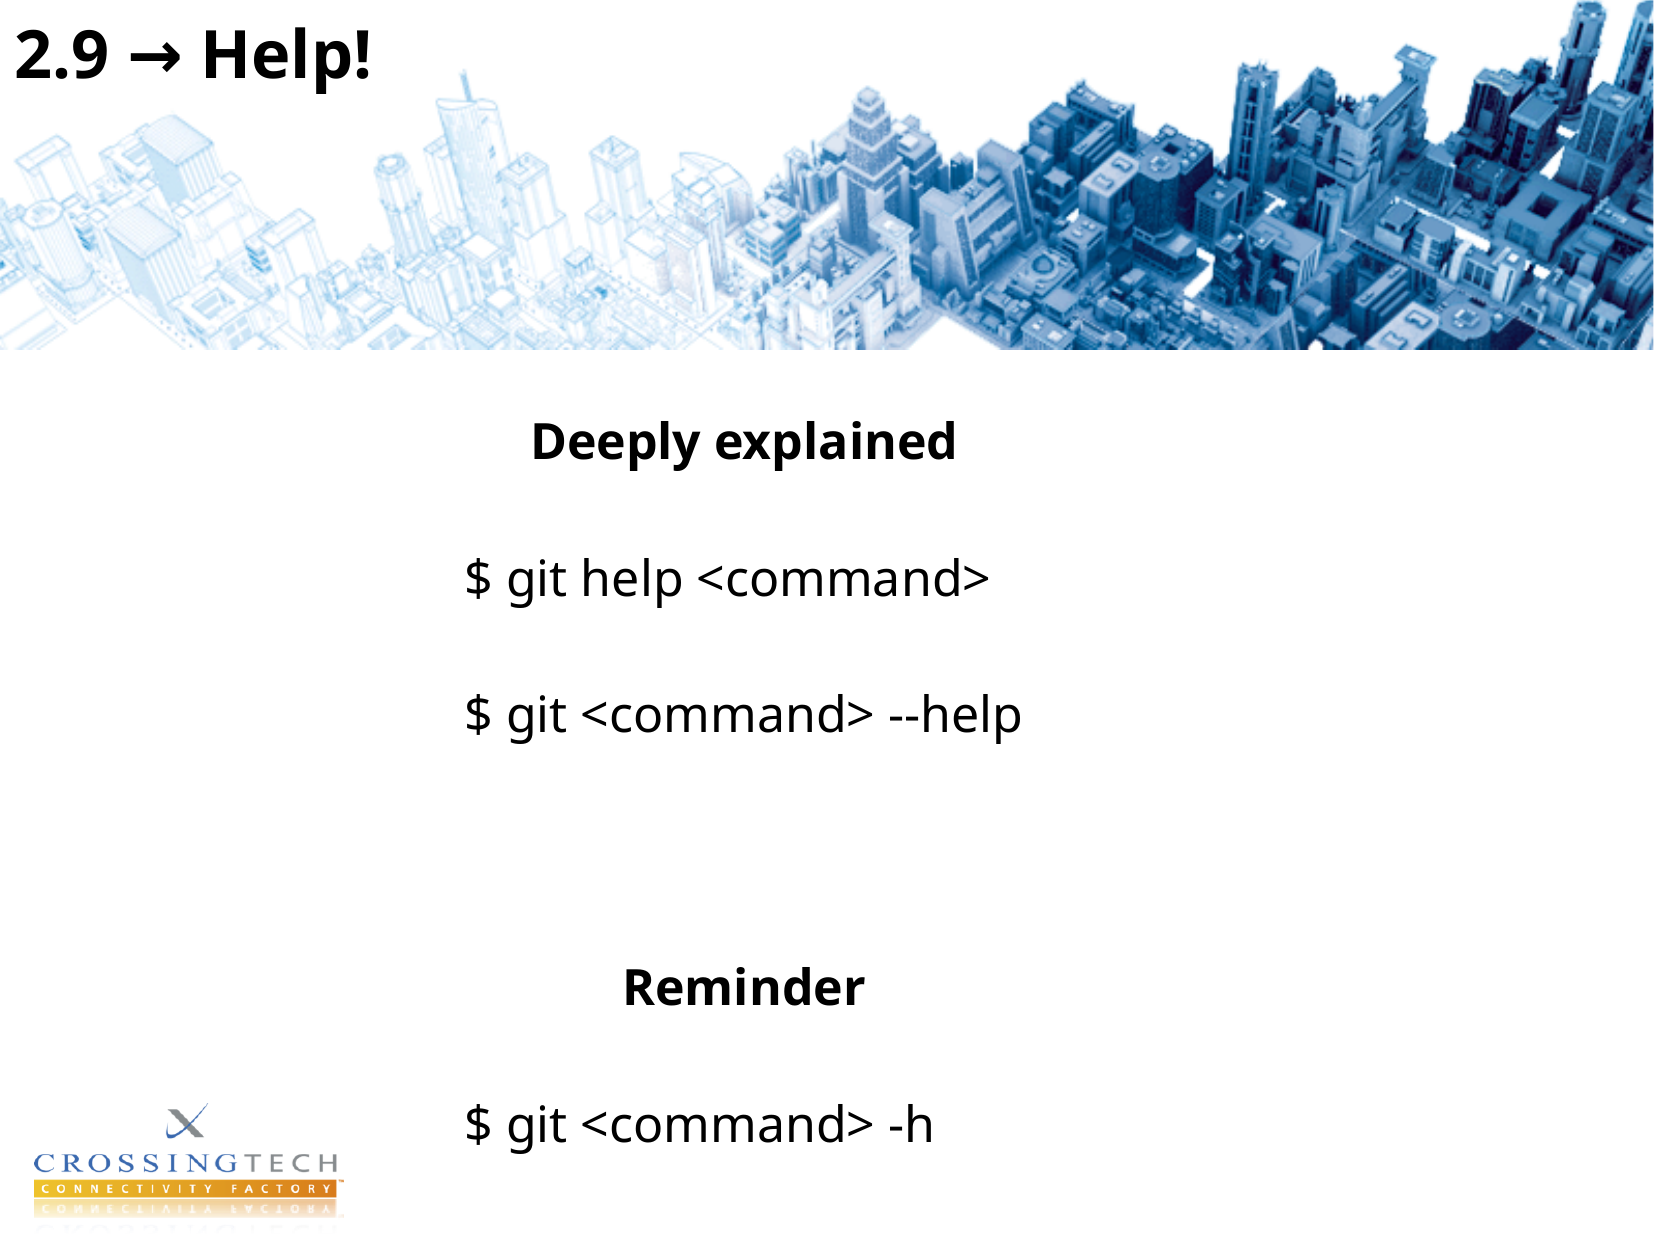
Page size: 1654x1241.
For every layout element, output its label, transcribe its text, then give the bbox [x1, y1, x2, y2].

text_box Deeply explained $ git help <command> $ git <command> --help Reminder $ git <command> -h [450, 398, 1143, 1054]
picture [0, 0, 1654, 350]
picture [34, 1103, 344, 1237]
text_box 2.9 → Help! [0, 0, 472, 93]
